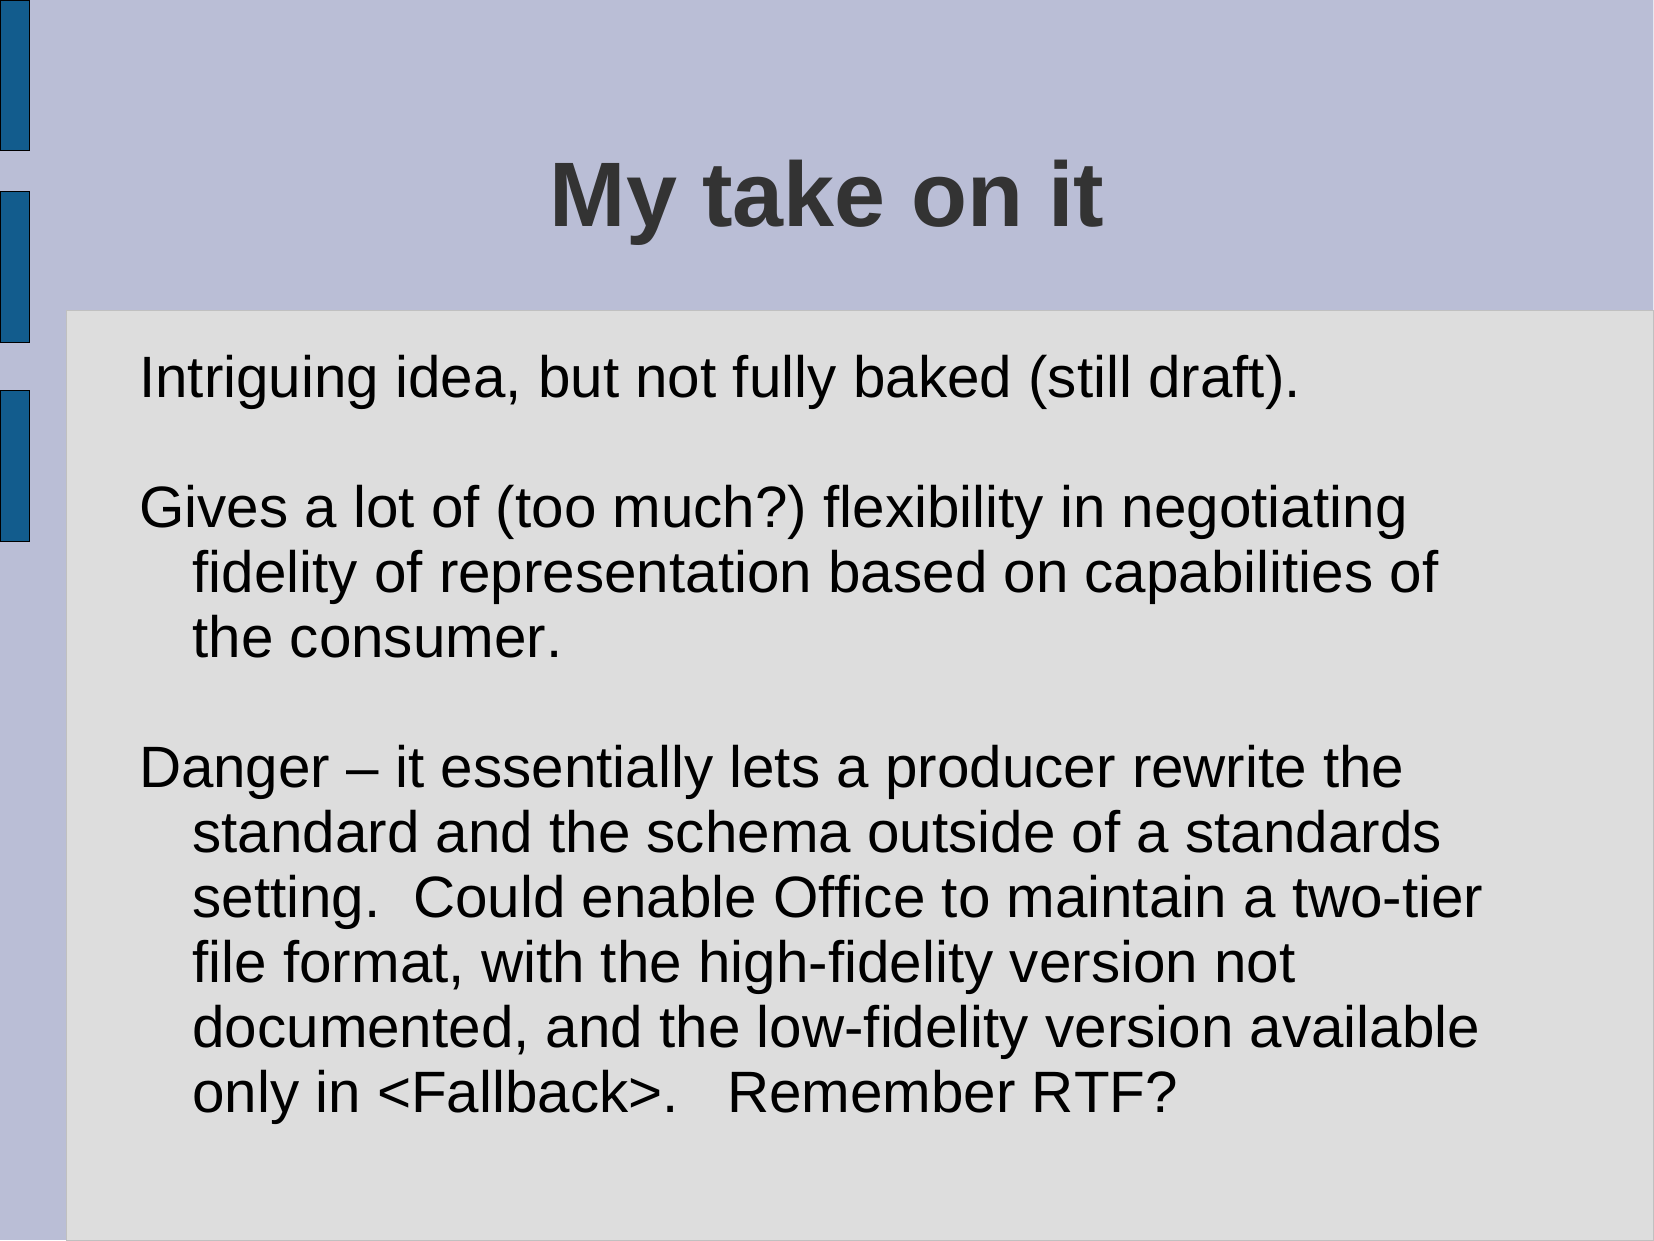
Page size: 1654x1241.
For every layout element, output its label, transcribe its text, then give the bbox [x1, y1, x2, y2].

list Intriguing idea, but not fully baked (still draft). Gives a lot of (too much?) flexibility in negotiating fidelity of representation based on capabilities of the consumer. Danger – it essentially lets a producer rewrite the standard and the schema outside of a standards setting. Could enable Office to maintain a two-tier file format, with the high-fidelity version not documented, and the low-fidelity version available only in <Fallback>. Remember RTF? [121, 344, 1534, 1127]
title My take on it [121, 91, 1534, 299]
